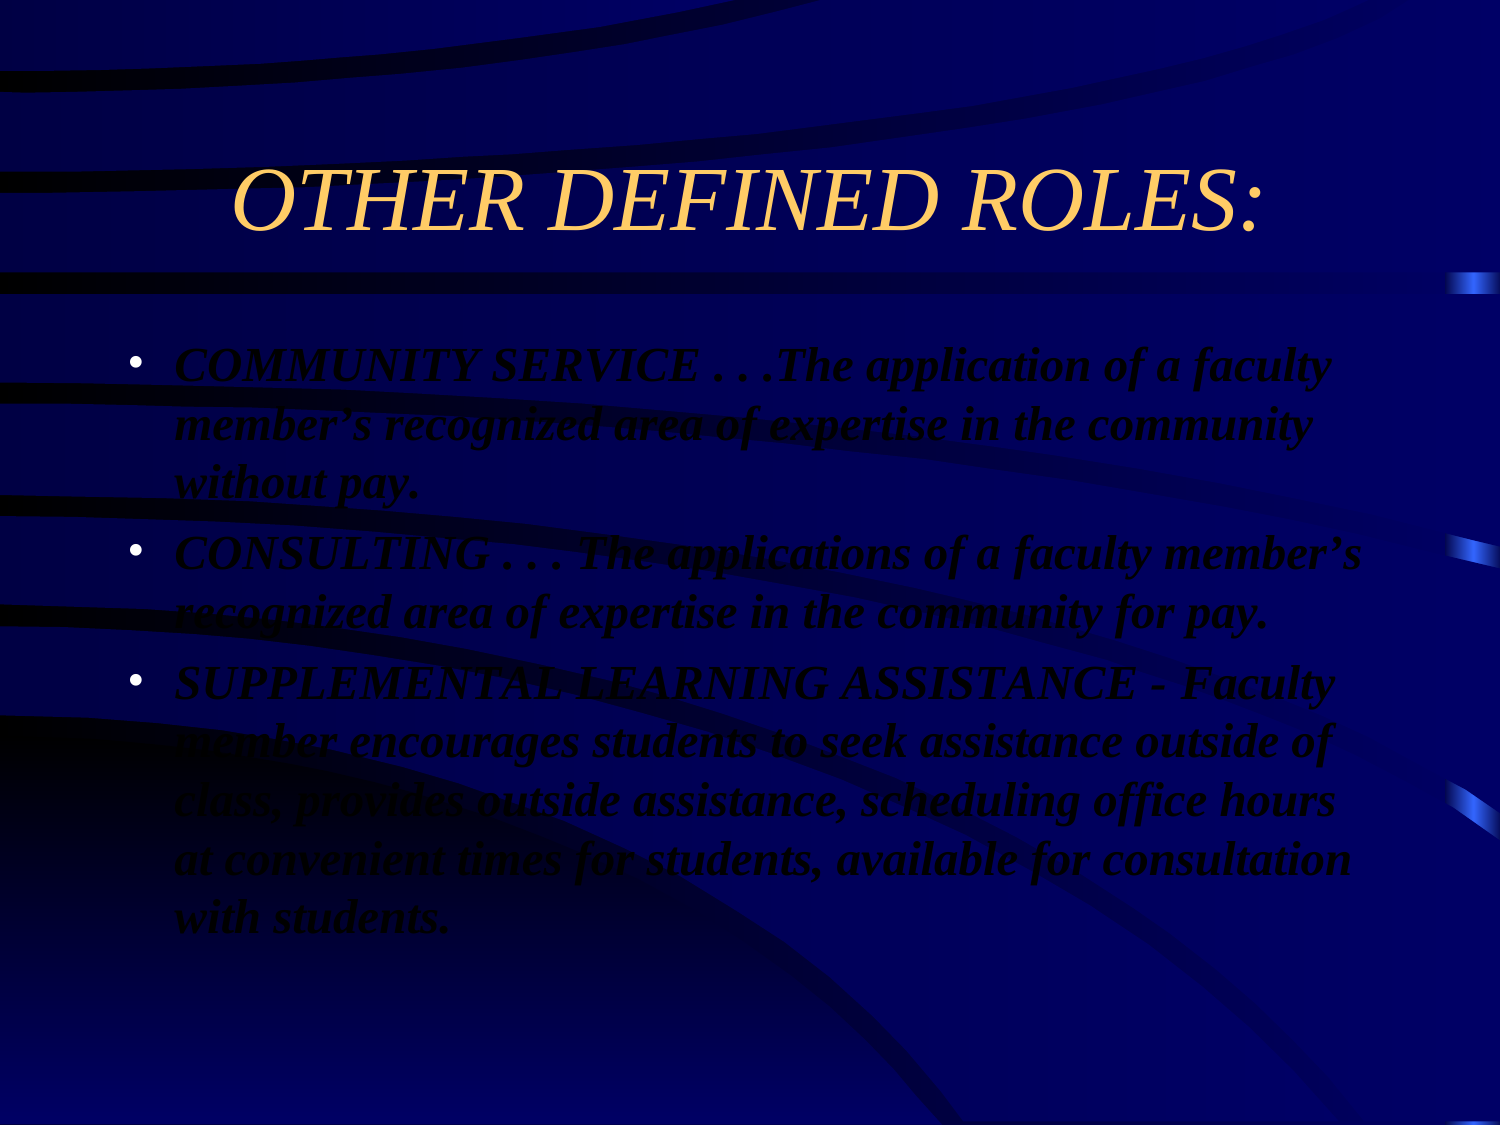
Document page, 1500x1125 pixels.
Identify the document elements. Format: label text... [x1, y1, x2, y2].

list COMMUNITY SERVICE . . .The application of a faculty member’s recognized area of expertise in the community without pay. CONSULTING . . . The applications of a faculty member’s recognized area of expertise in the community for pay. SUPPLEMENTAL LEARNING ASSISTANCE - Faculty member encourages students to seek assistance outside of class, provides outside assistance, scheduling office hours at convenient times for students, available for consultation with students. [112, 324, 1388, 1000]
title OTHER DEFINED ROLES: [112, 99, 1388, 288]
